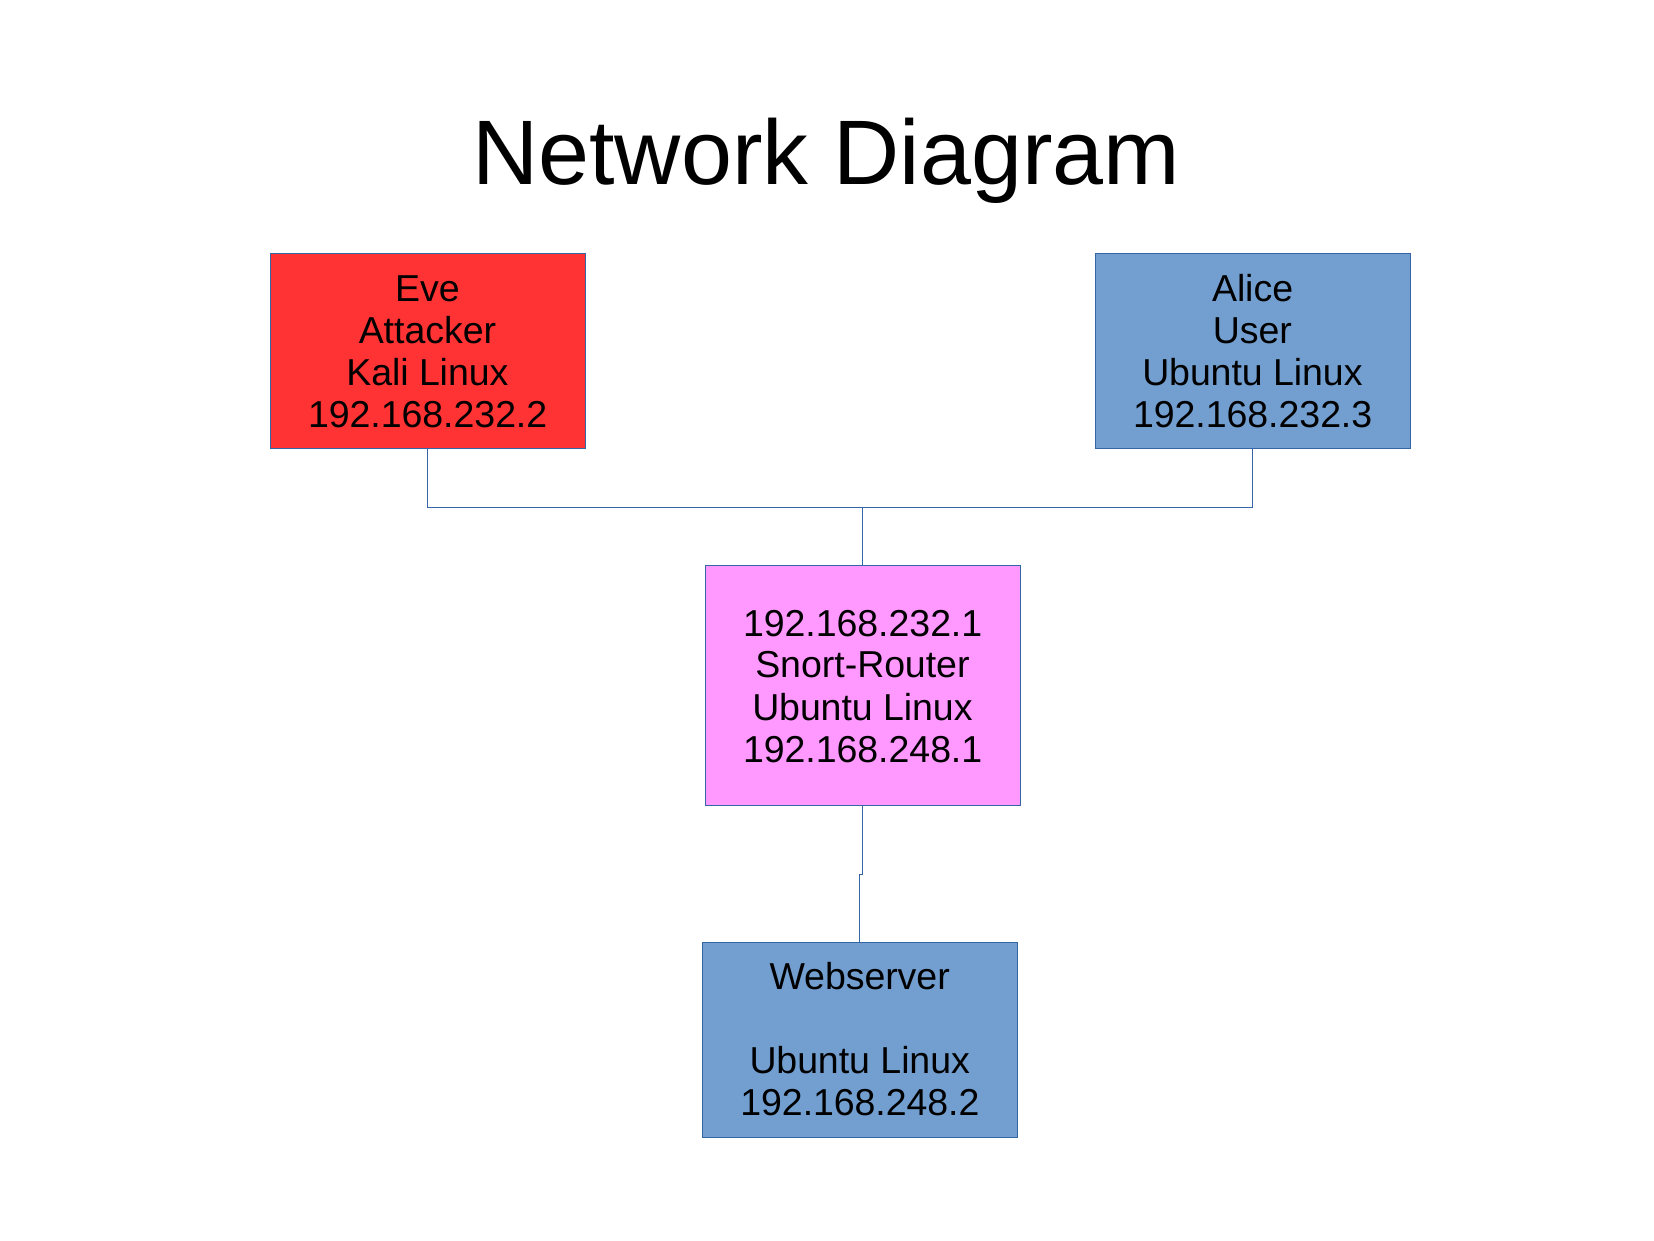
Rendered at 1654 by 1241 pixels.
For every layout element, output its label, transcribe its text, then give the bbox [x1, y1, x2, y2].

text_box Eve Attacker Kali Linux 192.168.232.2 [270, 253, 586, 449]
title Network Diagram [82, 49, 1571, 257]
text_box Alice User Ubuntu Linux 192.168.232.3 [1095, 253, 1411, 449]
text_box Webserver Ubuntu Linux 192.168.248.2 [702, 942, 1018, 1138]
text_box 192.168.232.1 Snort-Router Ubuntu Linux 192.168.248.1 [705, 565, 1021, 806]
